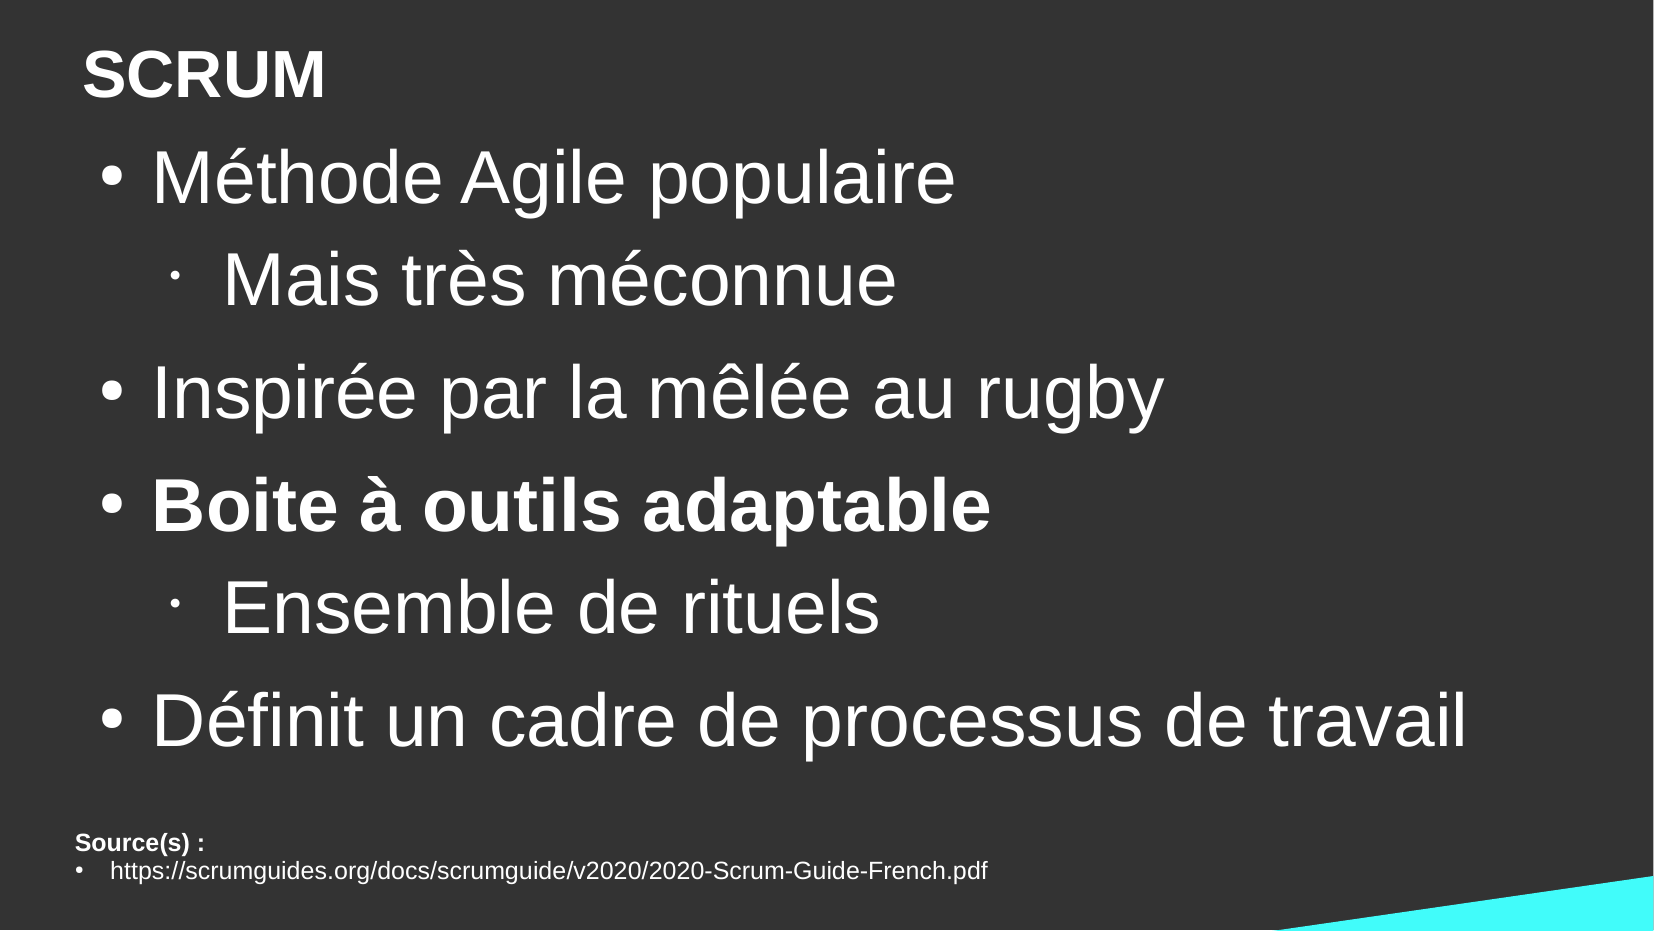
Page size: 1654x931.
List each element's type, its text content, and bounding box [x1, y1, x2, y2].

text_box Source(s) : https://scrumguides.org/docs/scrumguide/v2020/2020-Scrum-Guide-French.pdf [60, 821, 1546, 921]
text_box [1272, 875, 1654, 931]
list Méthode Agile populaire Mais très méconnue Inspirée par la mêlée au rugby Boite à outils adaptable Ensemble de rituels Définit un cadre de processus de travail [80, 135, 1620, 777]
title SCRUM [82, 37, 1571, 122]
